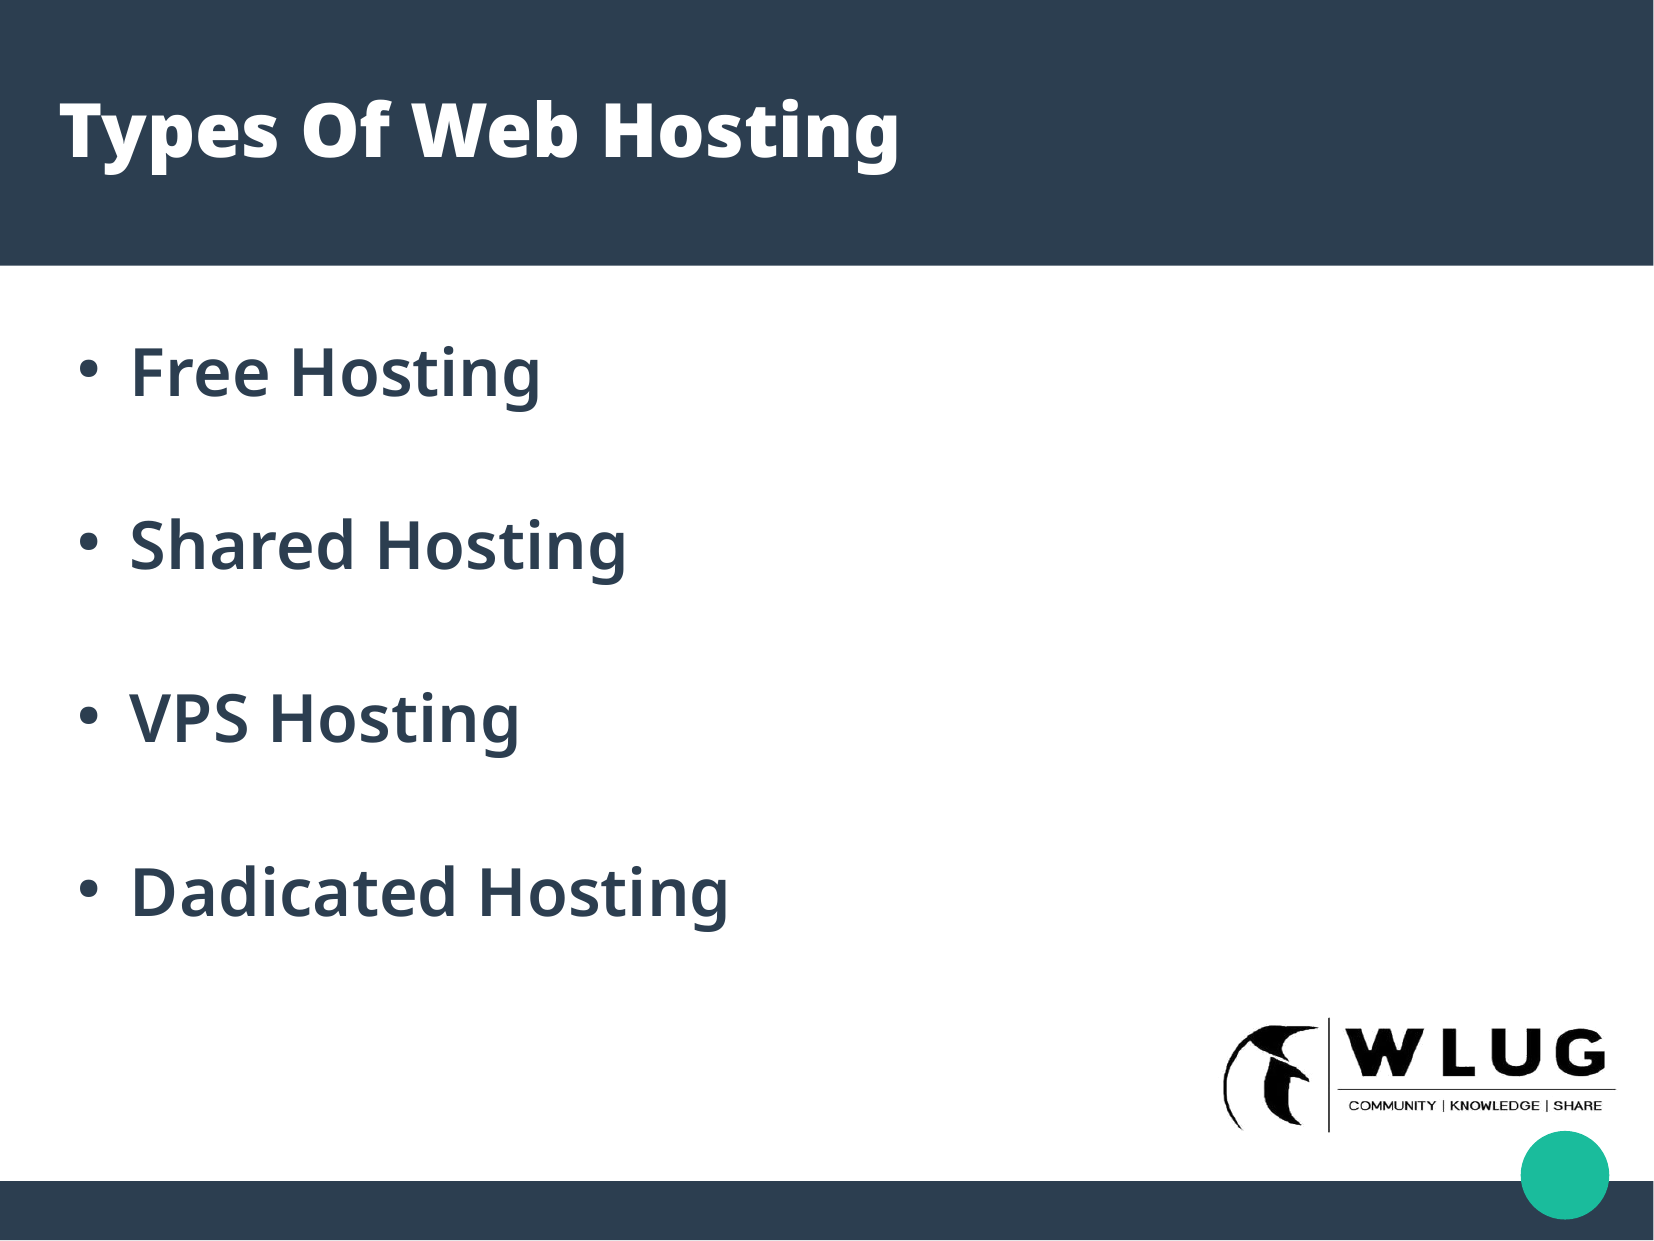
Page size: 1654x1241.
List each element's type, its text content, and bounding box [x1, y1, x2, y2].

picture [1196, 1009, 1630, 1138]
list Free Hosting Shared Hosting VPS Hosting Dadicated Hosting [59, 324, 1595, 1152]
title Types Of Web Hosting [59, 49, 1595, 207]
